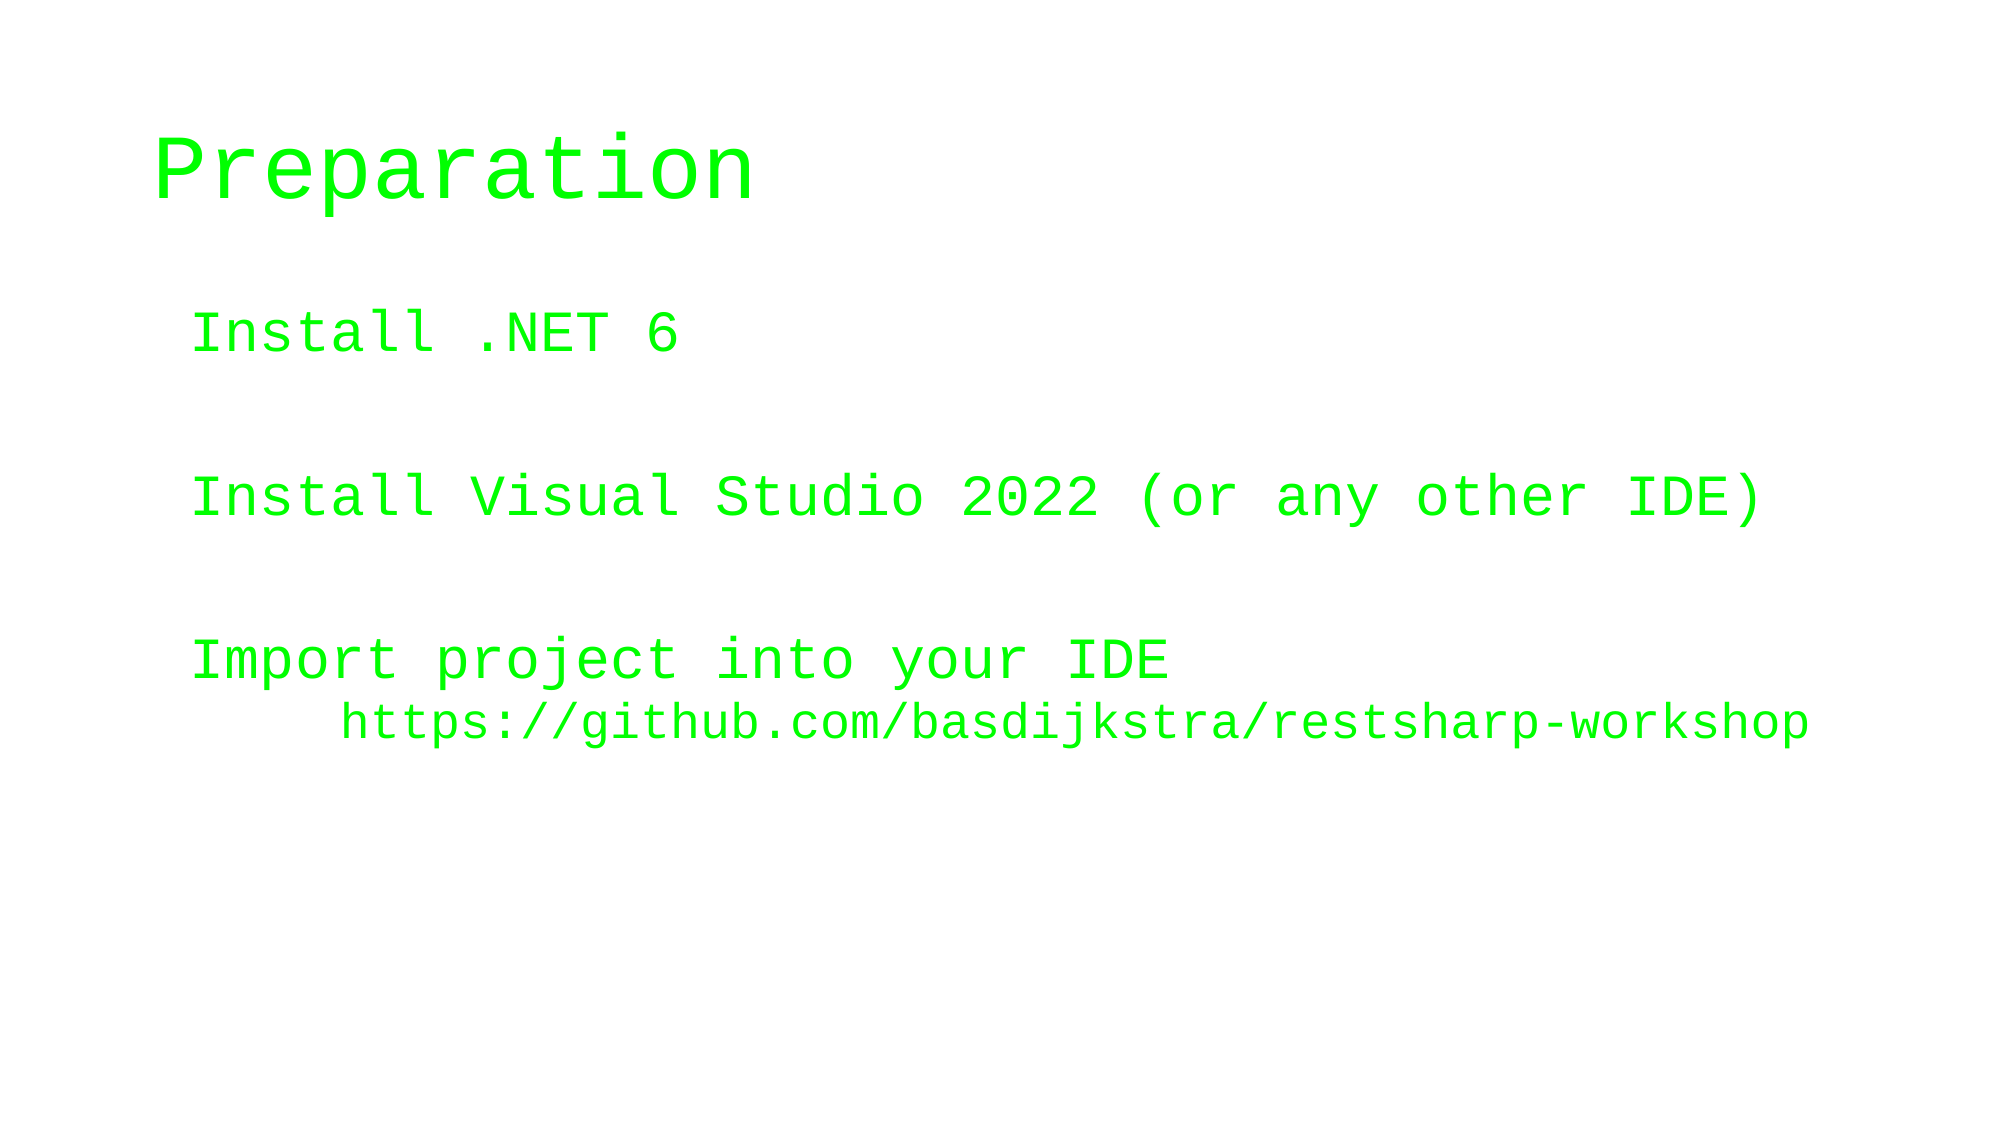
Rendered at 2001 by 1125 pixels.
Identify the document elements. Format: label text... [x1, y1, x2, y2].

title Preparation [137, 59, 1863, 278]
list Install .NET 6 Install Visual Studio 2022 (or any other IDE) Import project into your IDE https://github.com/basdijkstra/restsharp-workshop [137, 299, 1863, 1014]
